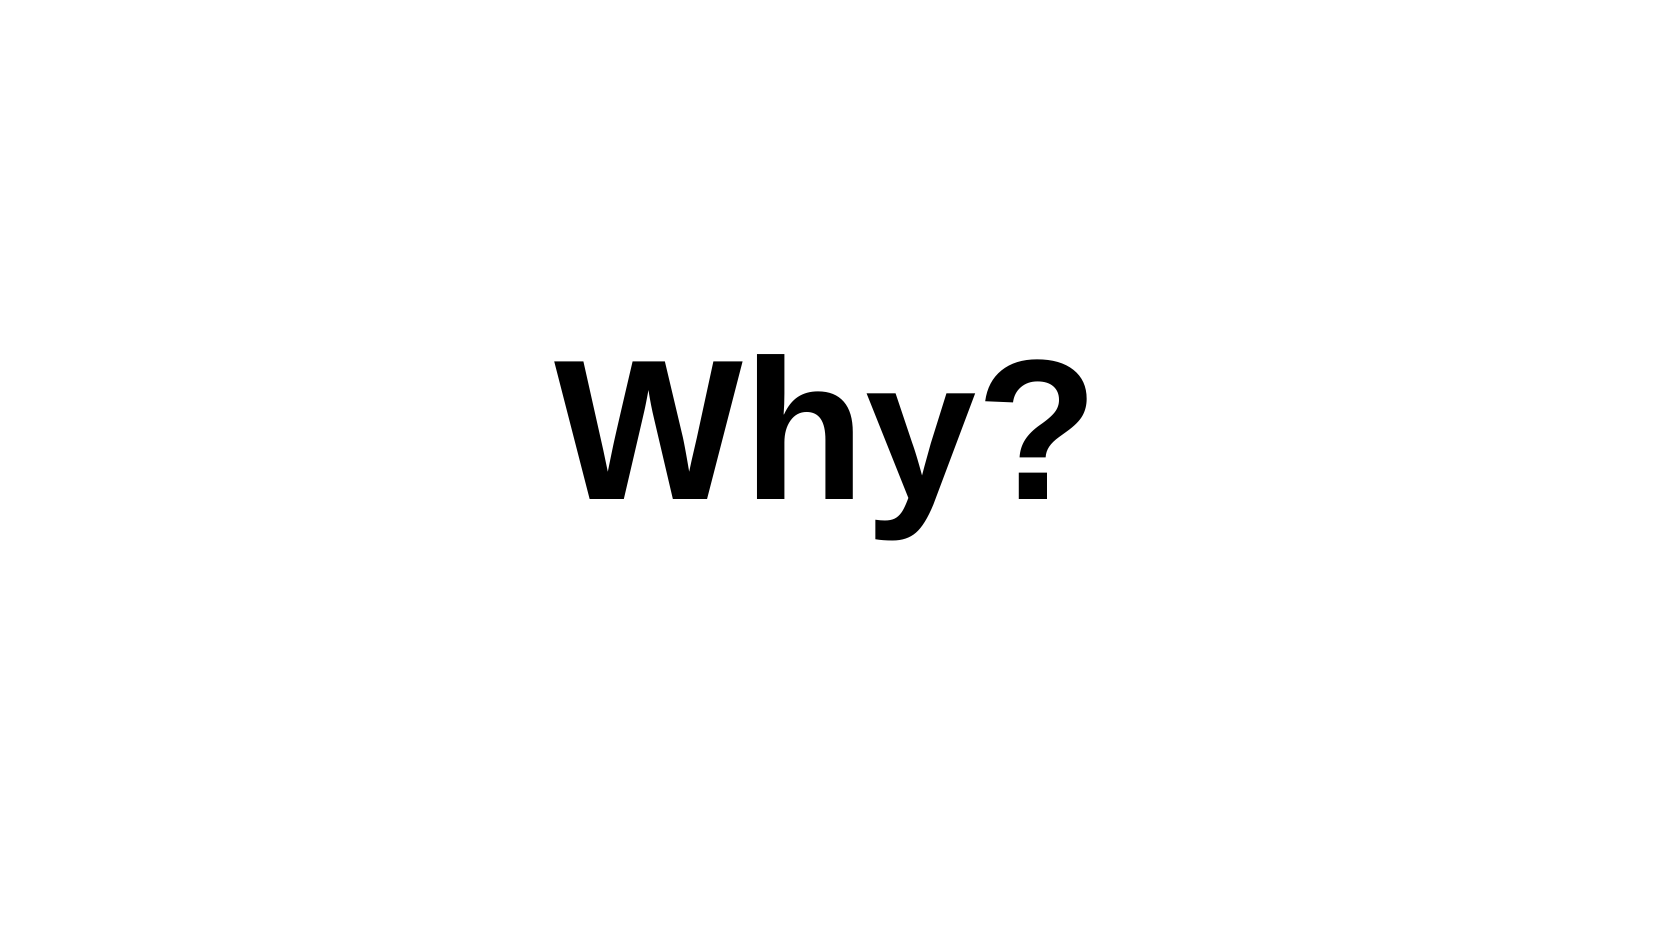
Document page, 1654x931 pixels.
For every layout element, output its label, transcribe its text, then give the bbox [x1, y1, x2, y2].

title Why? [82, 318, 1571, 542]
